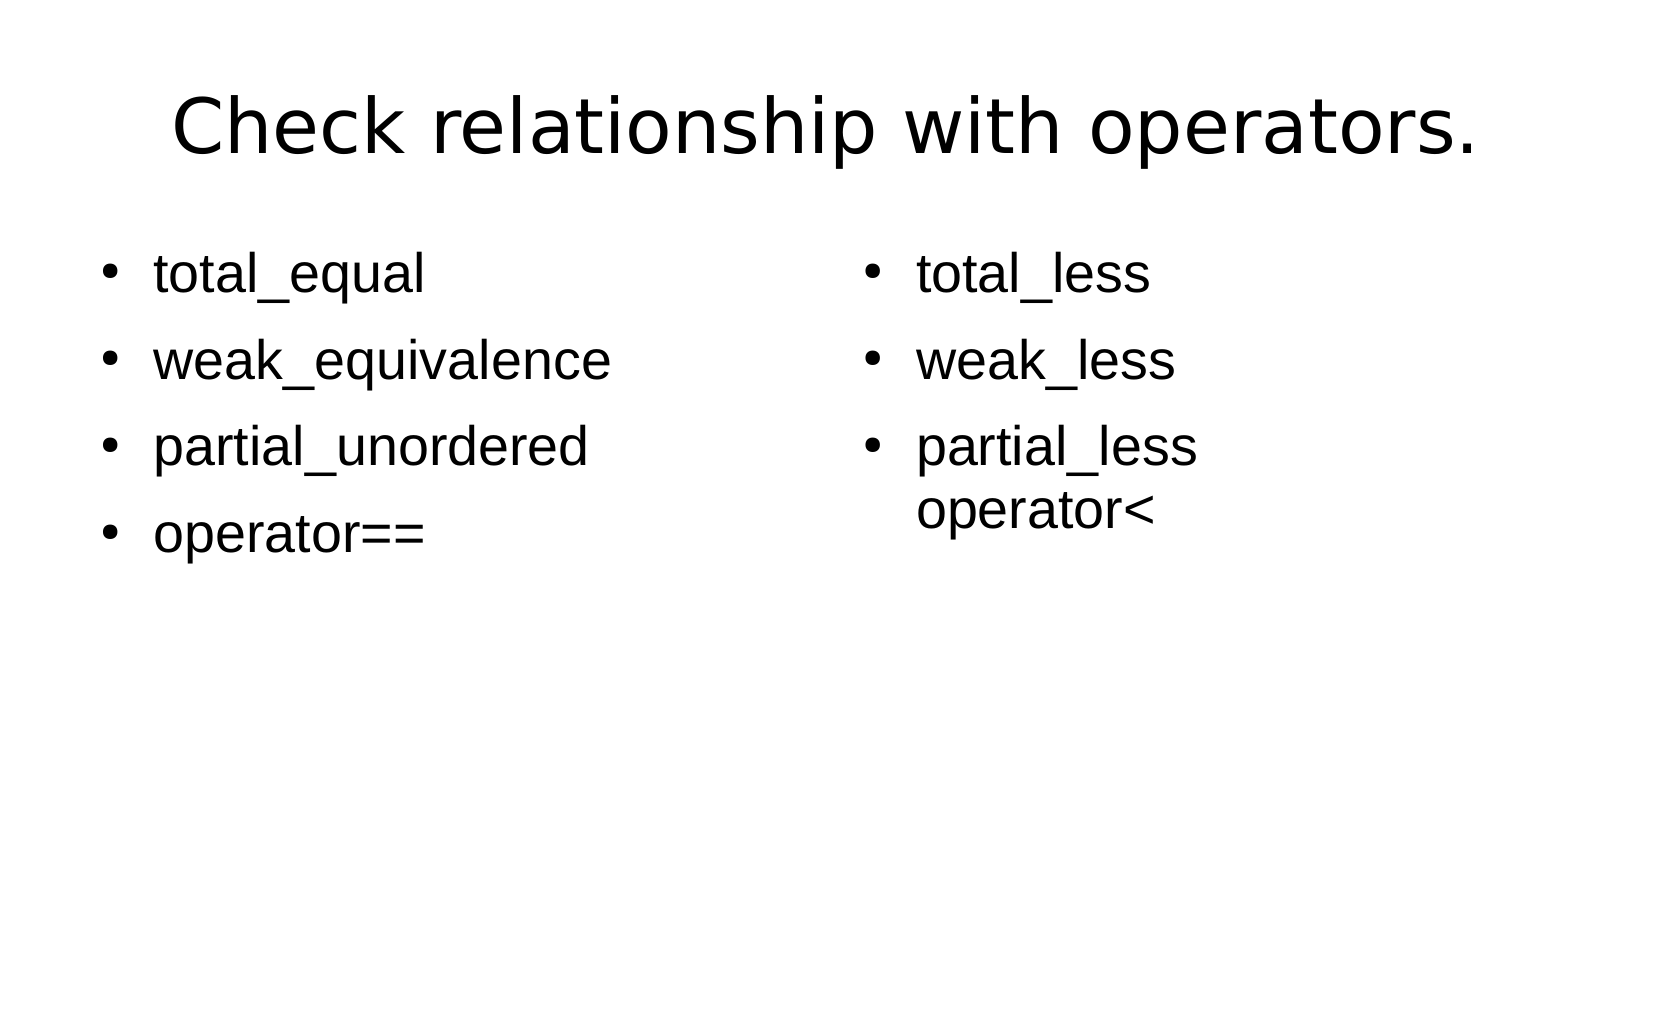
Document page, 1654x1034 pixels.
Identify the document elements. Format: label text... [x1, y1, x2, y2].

list total_equal weak_equivalence partial_unordered operator== [82, 241, 809, 842]
list total_less weak_less partial_less operator< [845, 241, 1572, 842]
title Check relationship with operators. [82, 41, 1571, 214]
